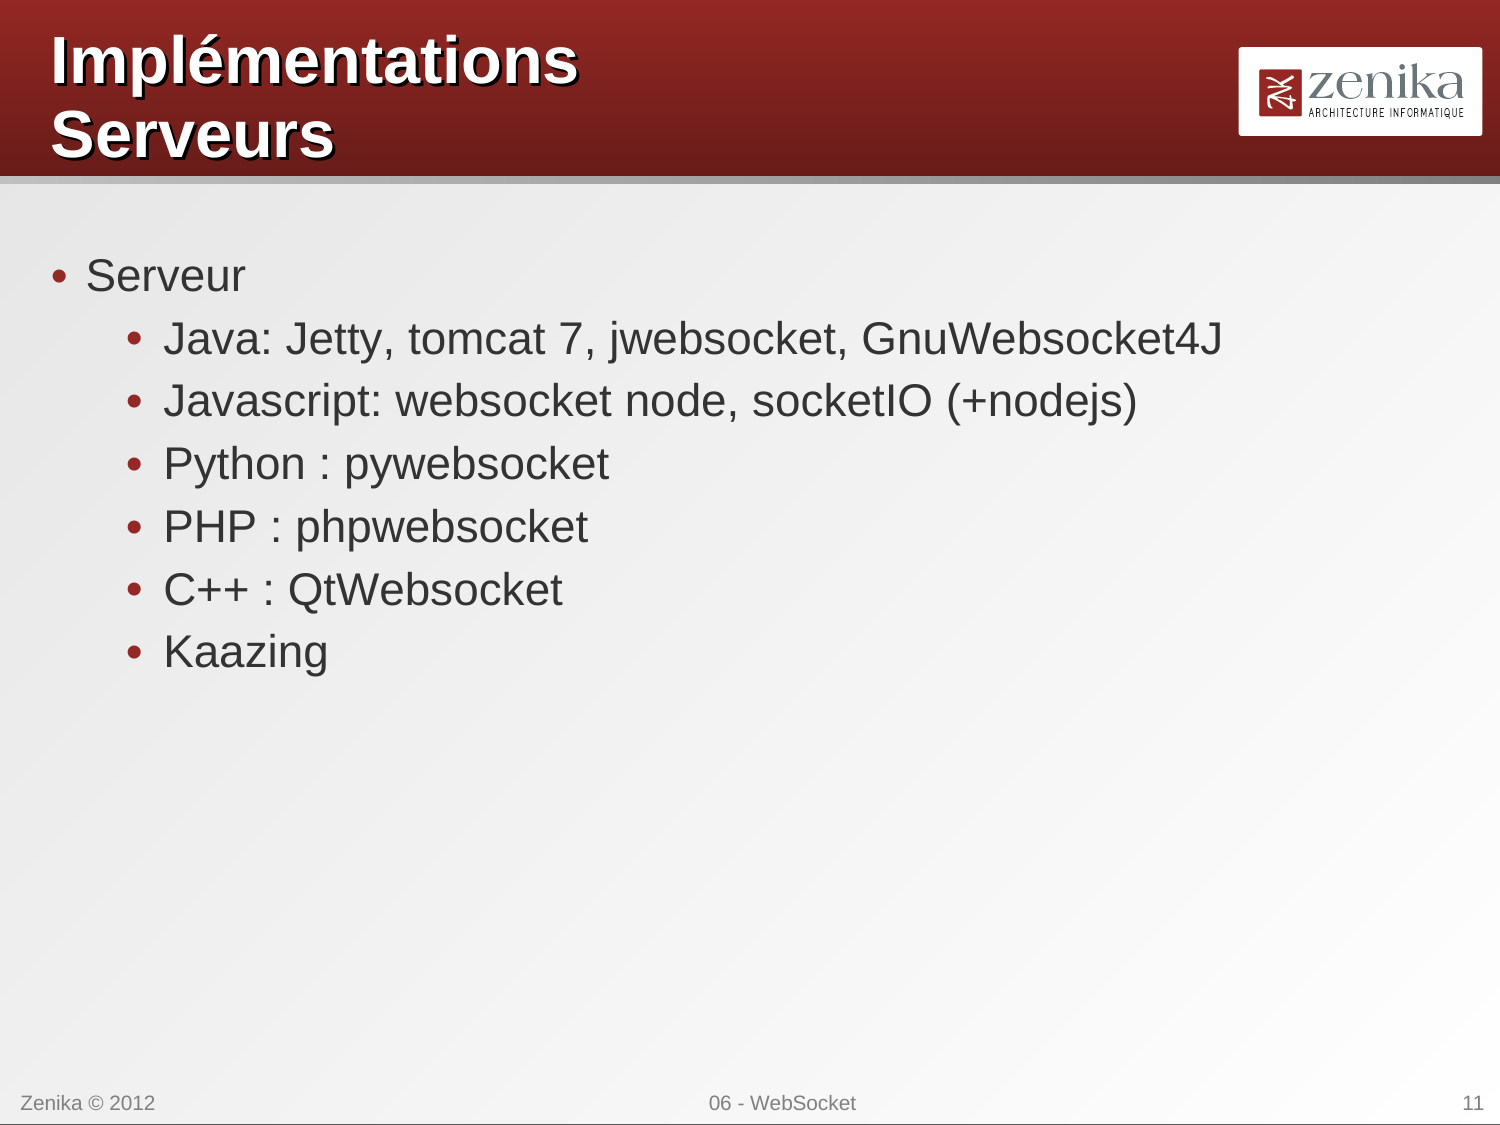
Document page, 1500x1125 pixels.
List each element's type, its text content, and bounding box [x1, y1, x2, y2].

title Implémentations Serveurs [50, 15, 1206, 180]
list Serveur Java: Jetty, tomcat 7, jwebsocket, GnuWebsocket4J Javascript: websocket node, socketIO (+nodejs) Python : pywebsocket PHP : phpwebsocket C++ : QtWebsocket Kaazing [50, 249, 1435, 1079]
picture [1257, 58, 1464, 125]
